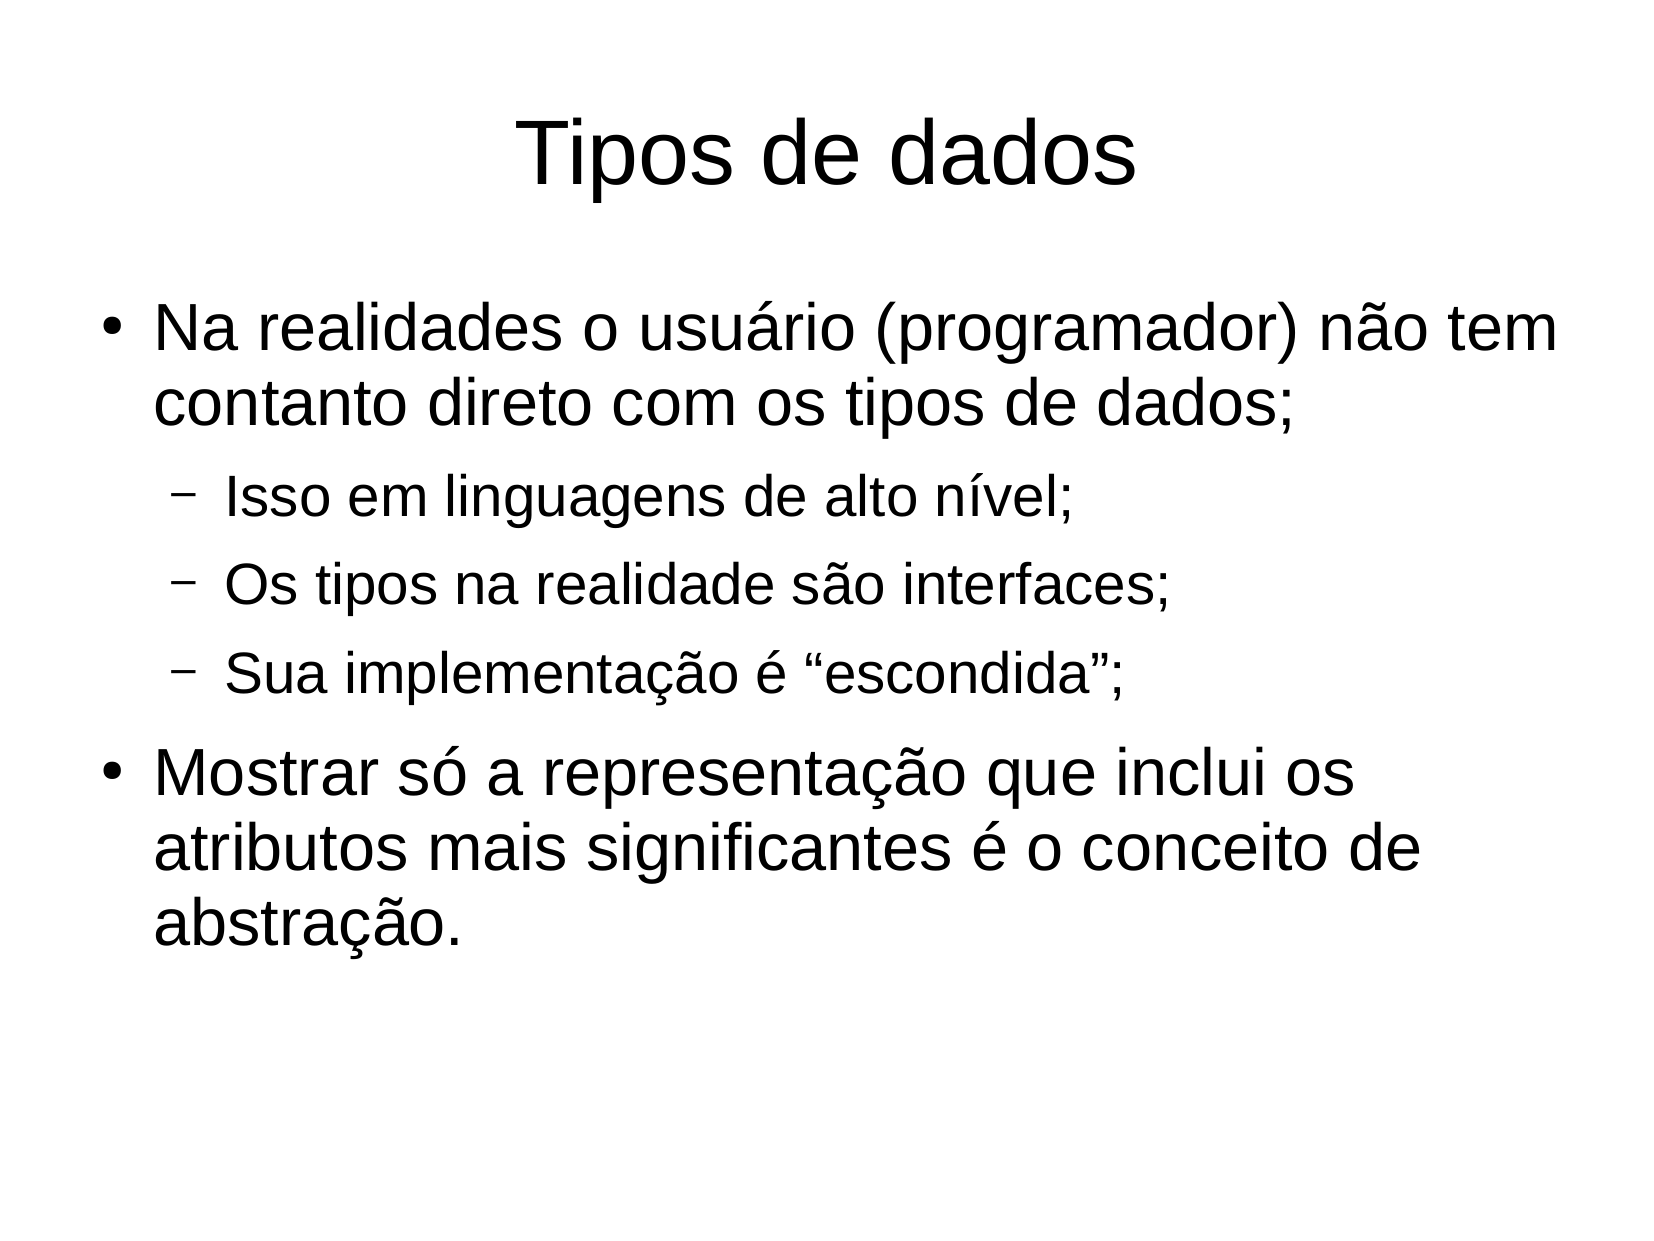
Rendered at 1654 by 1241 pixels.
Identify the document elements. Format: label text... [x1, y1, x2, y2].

list Na realidades o usuário (programador) não tem contanto direto com os tipos de dados; Isso em linguagens de alto nível; Os tipos na realidade são interfaces; Sua implementação é “escondida”; Mostrar só a representação que inclui os atributos mais significantes é o conceito de abstração. [82, 290, 1571, 1010]
title Tipos de dados [82, 49, 1571, 257]
